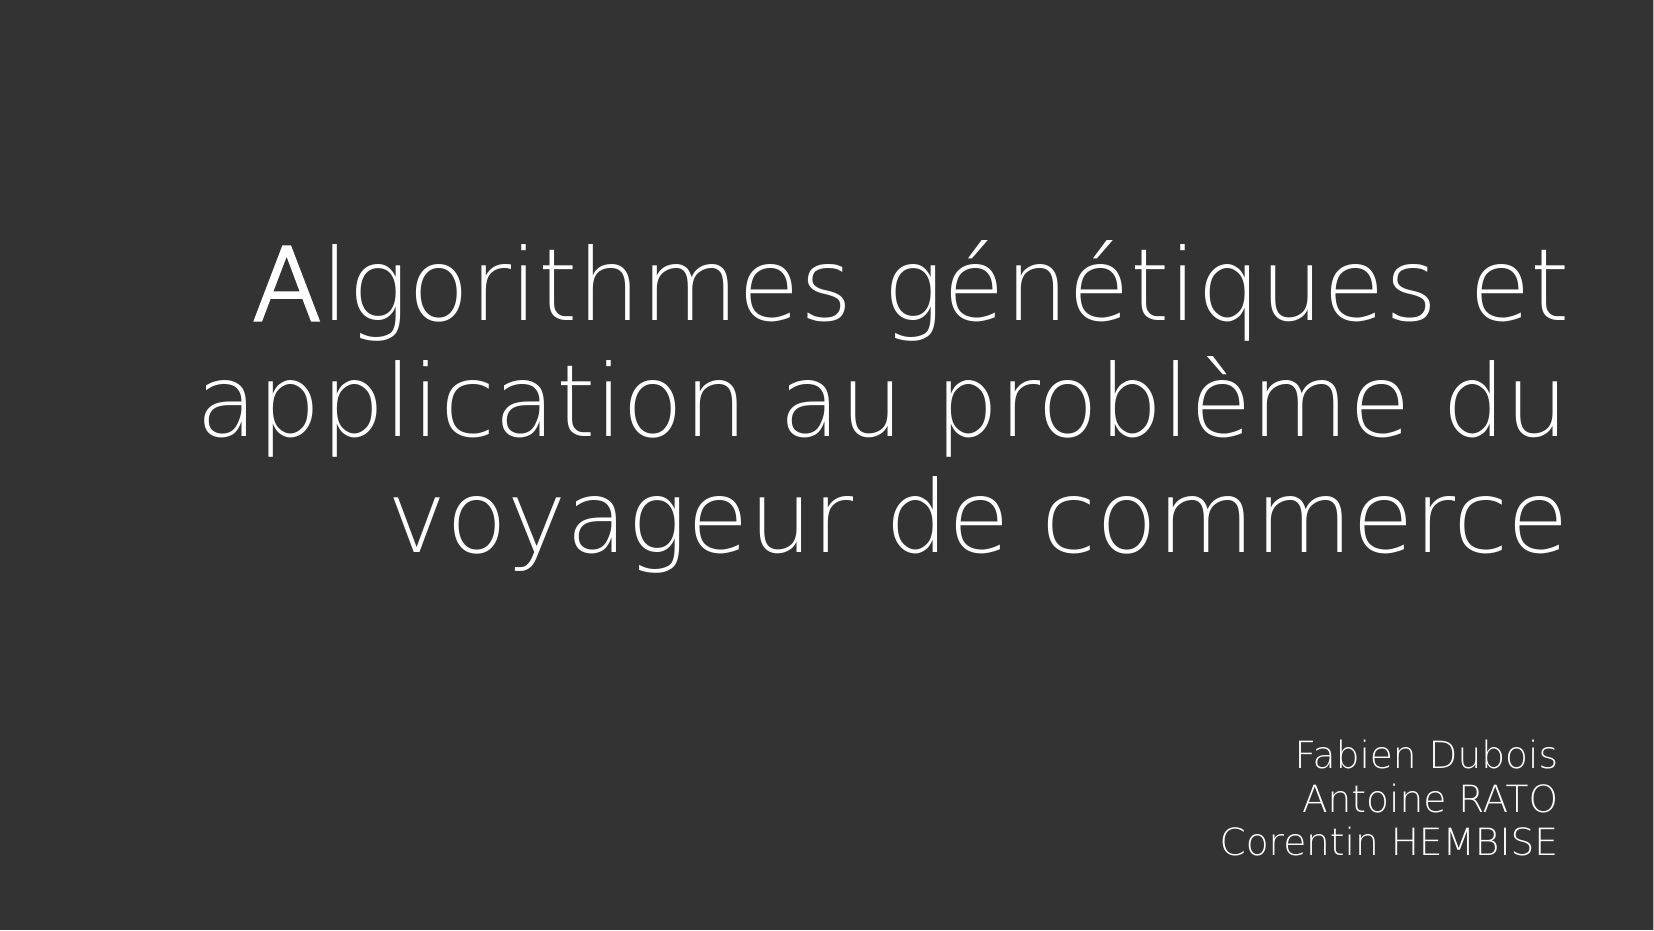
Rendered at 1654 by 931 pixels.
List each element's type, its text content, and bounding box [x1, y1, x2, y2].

text_box Fabien Dubois Antoine RATO Corentin HEMBISE [1204, 726, 1574, 872]
title Algorithmes génétiques et application au problème du voyageur de commerce [82, 200, 1571, 603]
